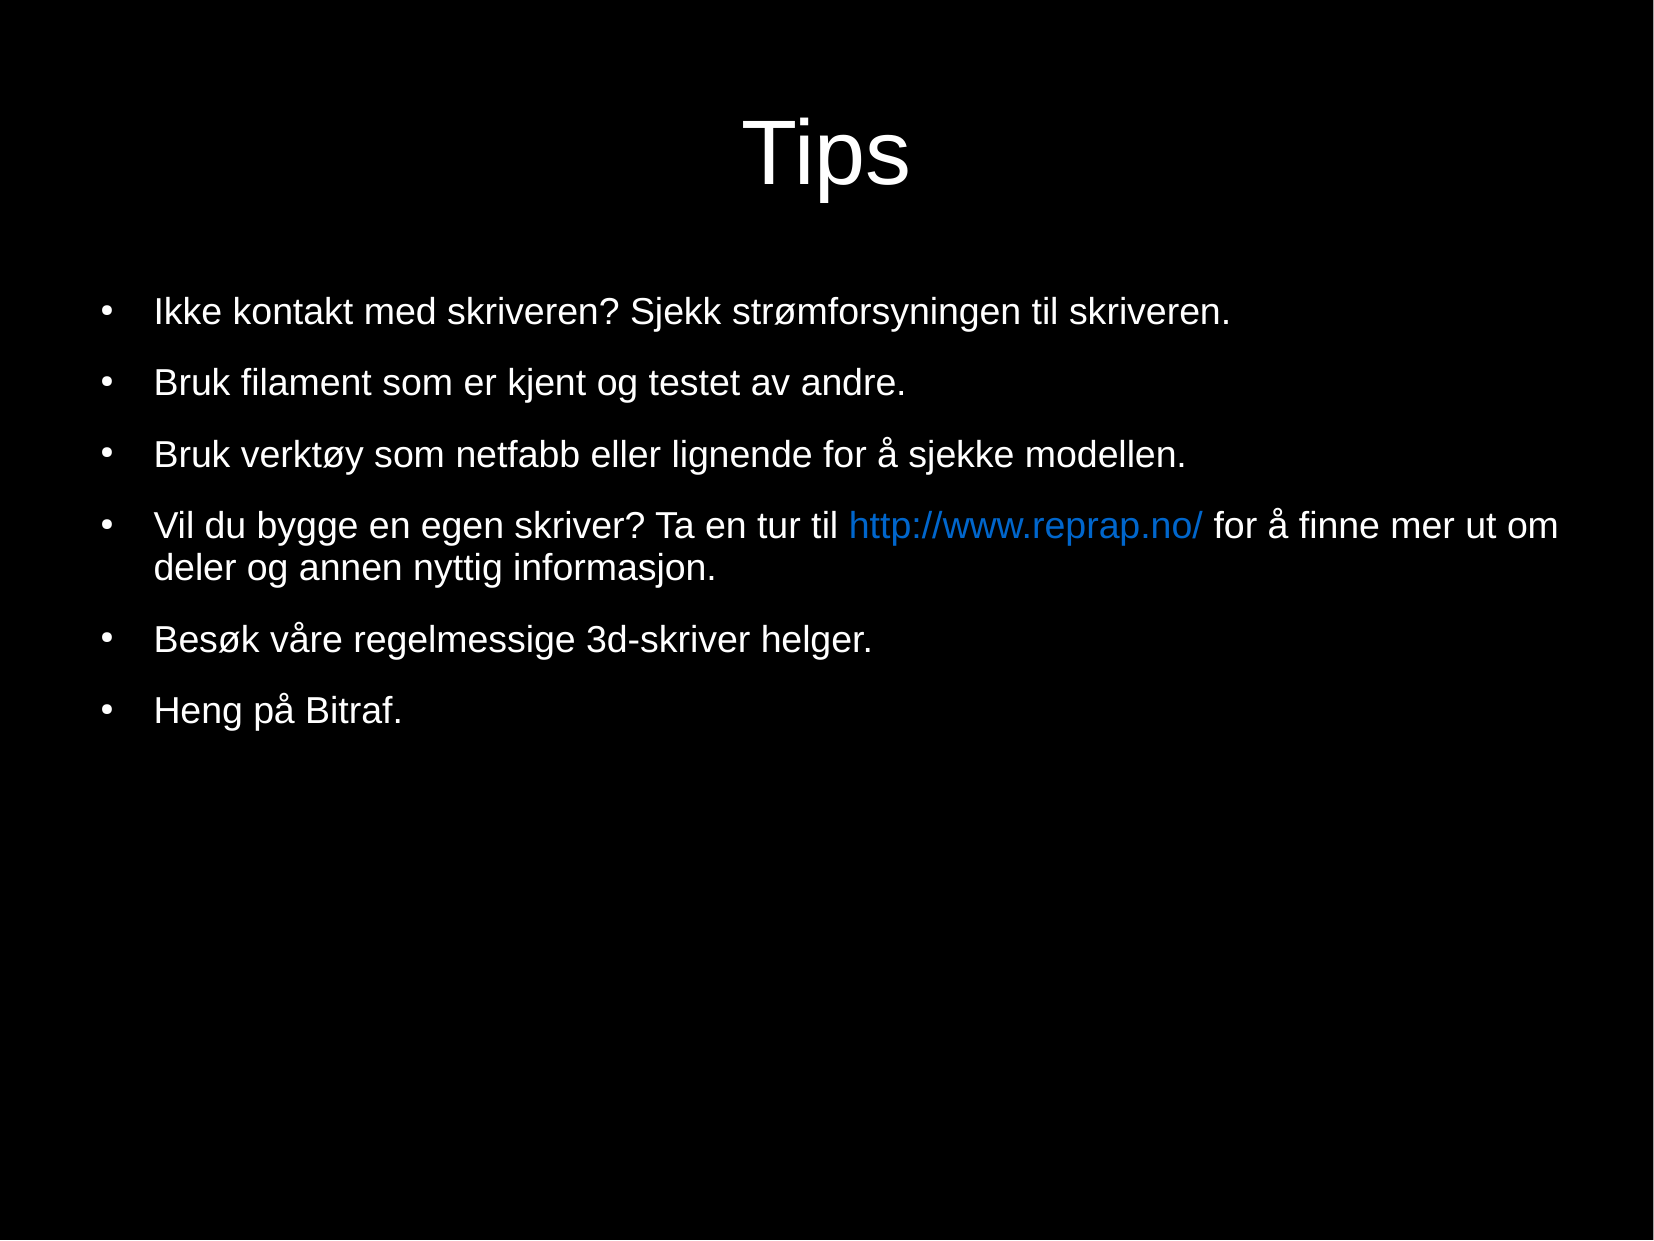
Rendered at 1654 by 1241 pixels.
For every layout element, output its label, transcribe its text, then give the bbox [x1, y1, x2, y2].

title Tips [82, 49, 1571, 257]
list Ikke kontakt med skriveren? Sjekk strømforsyningen til skriveren. Bruk filament som er kjent og testet av andre. Bruk verktøy som netfabb eller lignende for å sjekke modellen. Vil du bygge en egen skriver? Ta en tur til http://www.reprap.no/ for å finne mer ut om deler og annen nyttig informasjon. Besøk våre regelmessige 3d-skriver helger. Heng på Bitraf. [82, 290, 1571, 1010]
